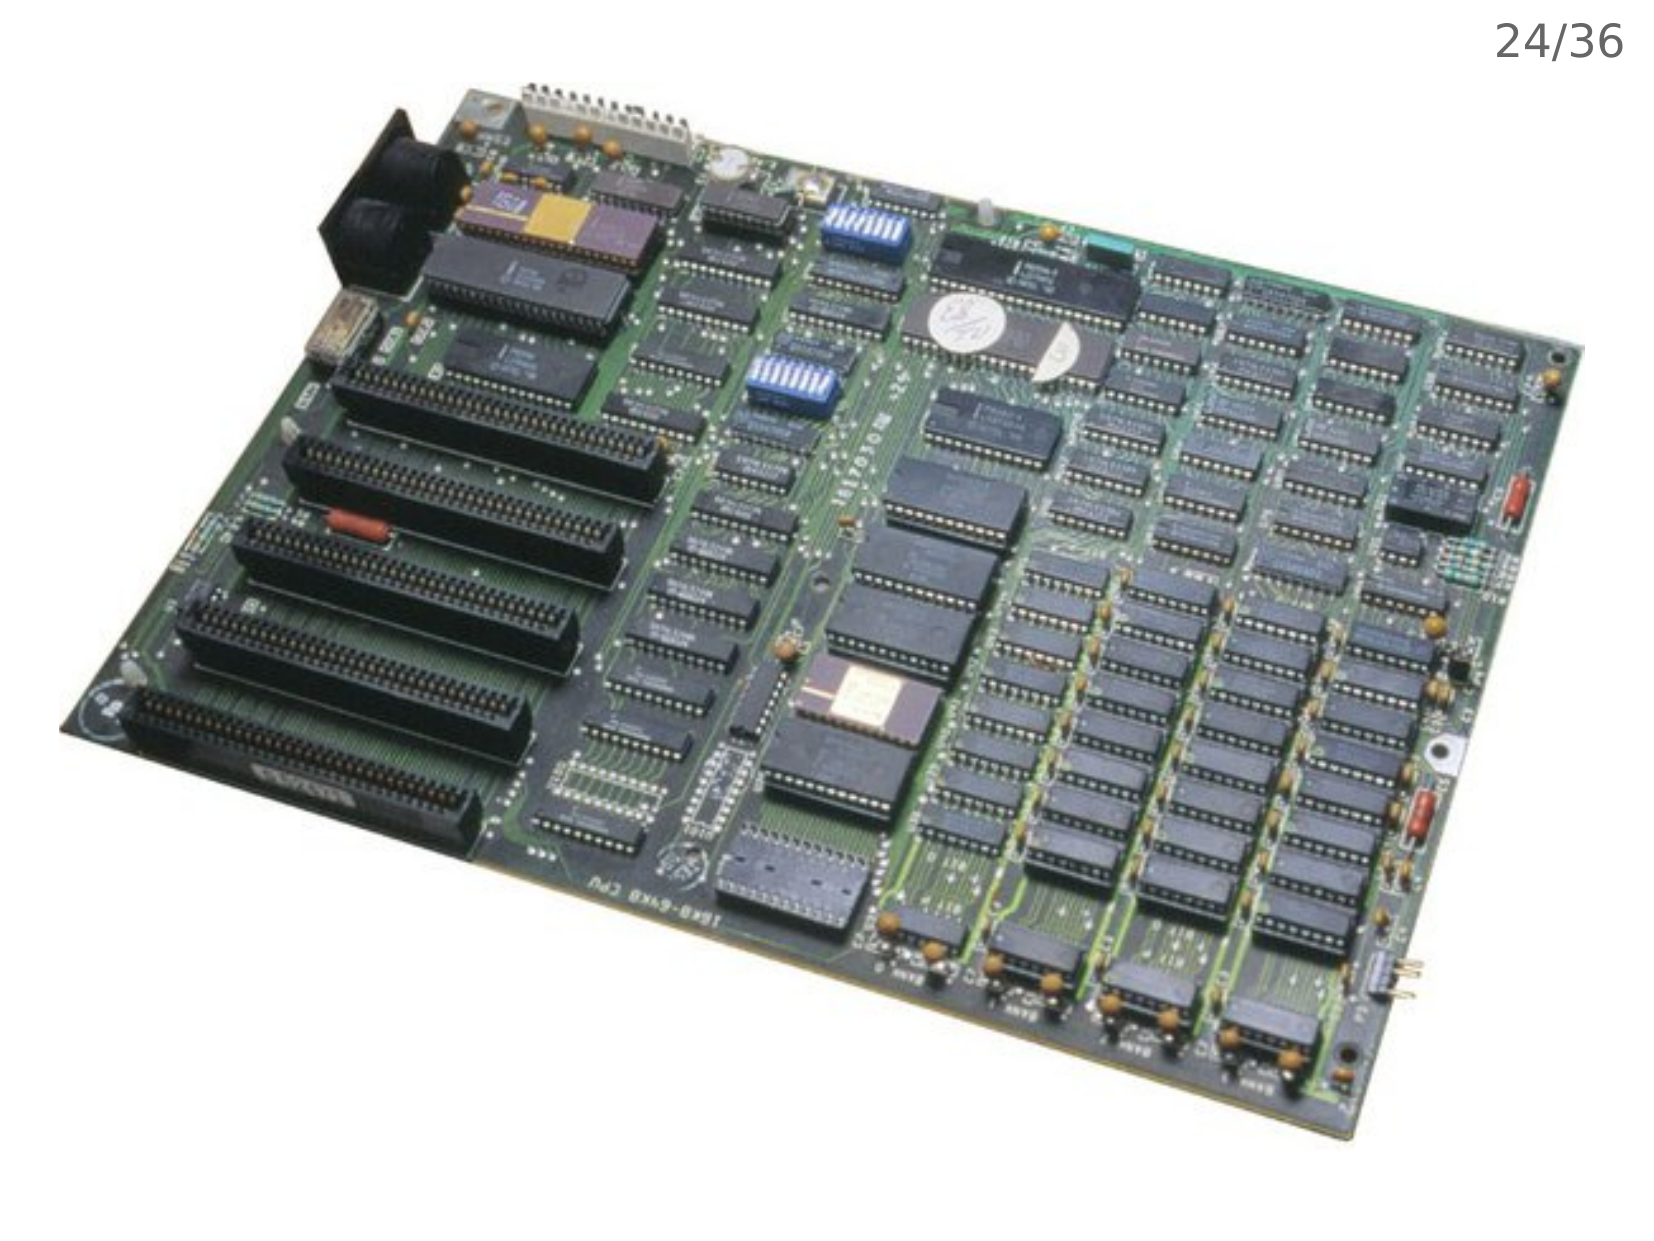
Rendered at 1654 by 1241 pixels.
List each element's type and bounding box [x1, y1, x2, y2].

picture [59, 82, 1585, 1152]
